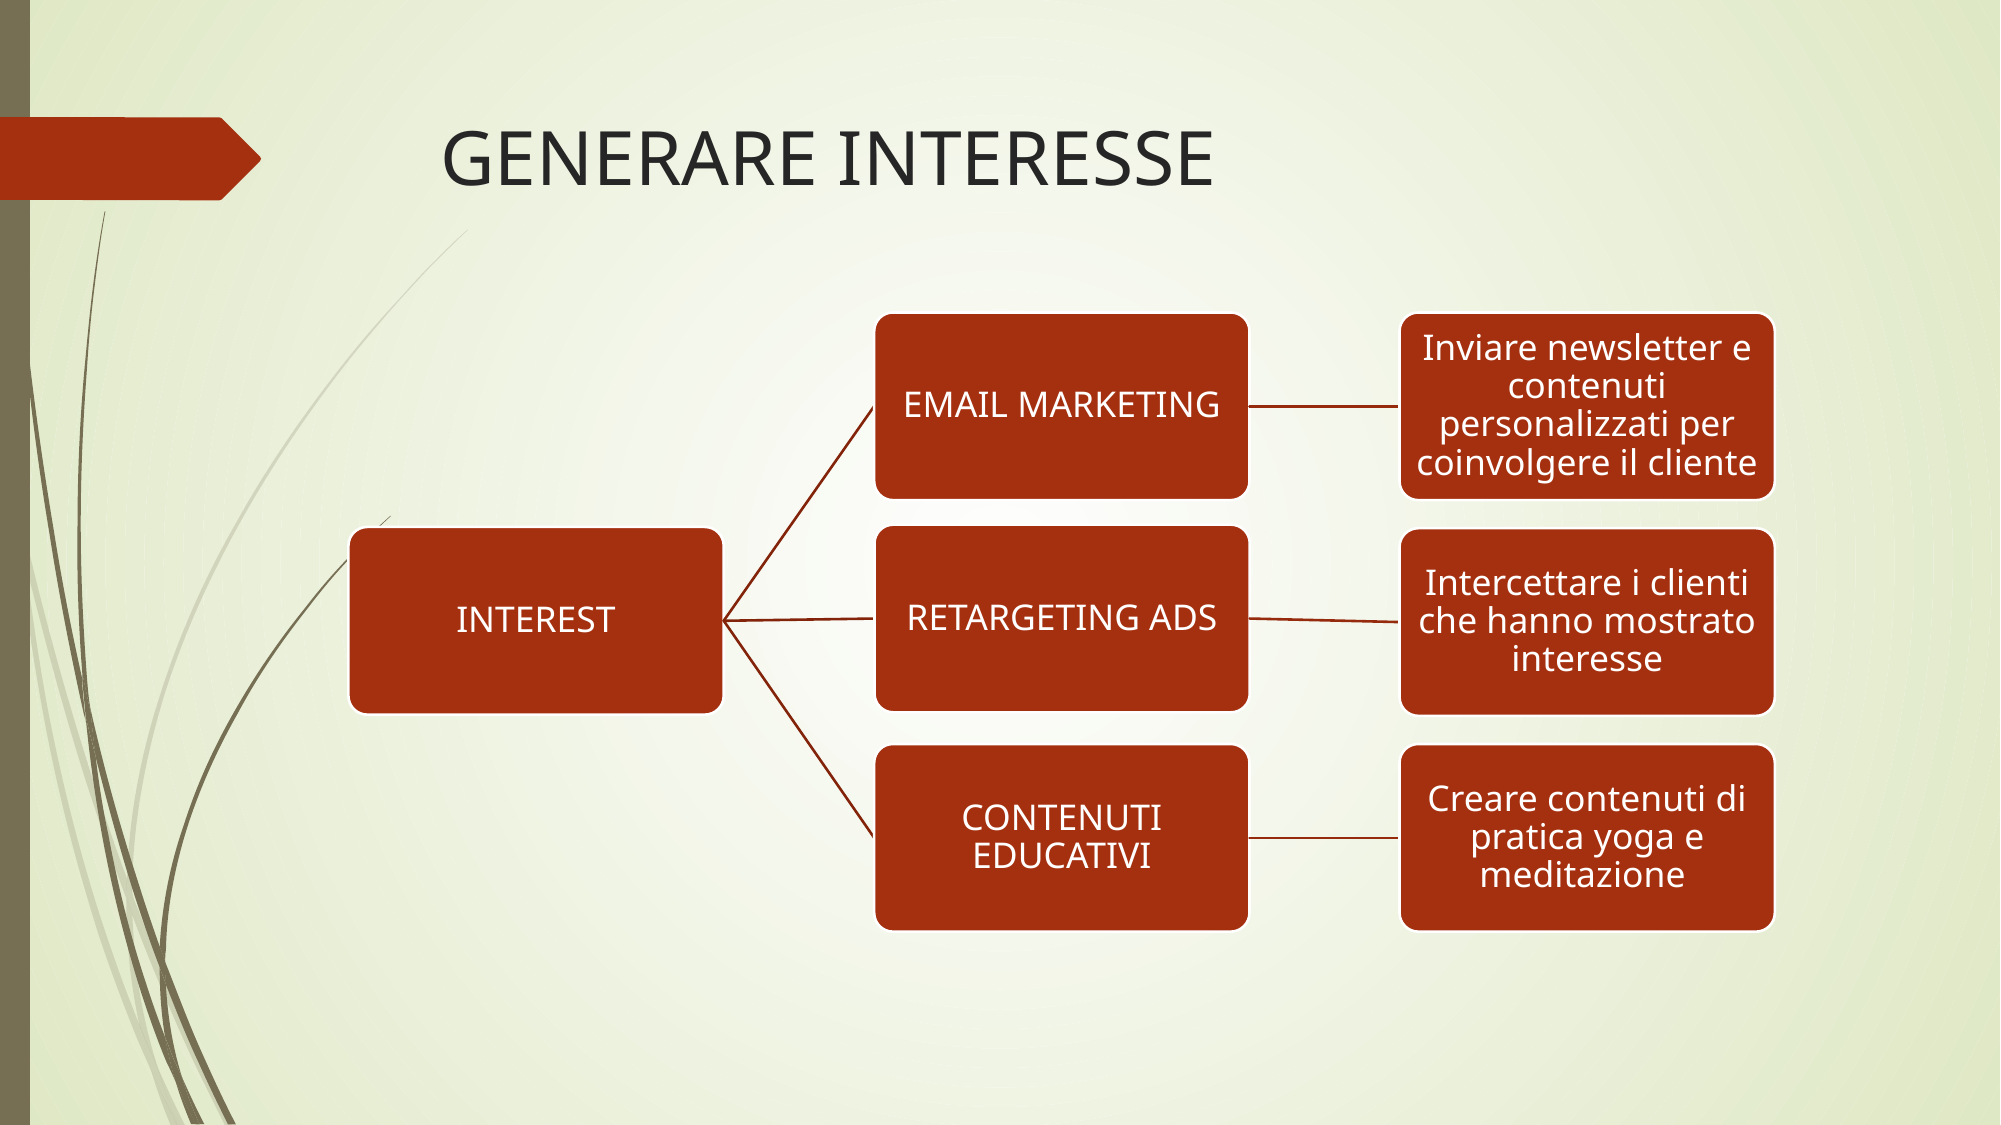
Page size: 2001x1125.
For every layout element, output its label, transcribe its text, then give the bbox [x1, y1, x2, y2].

text_box CONTENUTI EDUCATIVI [874, 743, 1250, 932]
title GENERARE INTERESSE [425, 102, 1888, 313]
text_box RETARGETING ADS [874, 524, 1250, 713]
text_box Intercettare i clienti che hanno mostrato interesse [1399, 528, 1775, 716]
text_box INTEREST [348, 526, 724, 715]
text_box Inviare newsletter e contenuti personalizzati per coinvolgere il cliente [1399, 312, 1775, 501]
text_box EMAIL MARKETING [874, 312, 1250, 501]
text_box Creare contenuti di pratica yoga e meditazione [1399, 743, 1775, 932]
